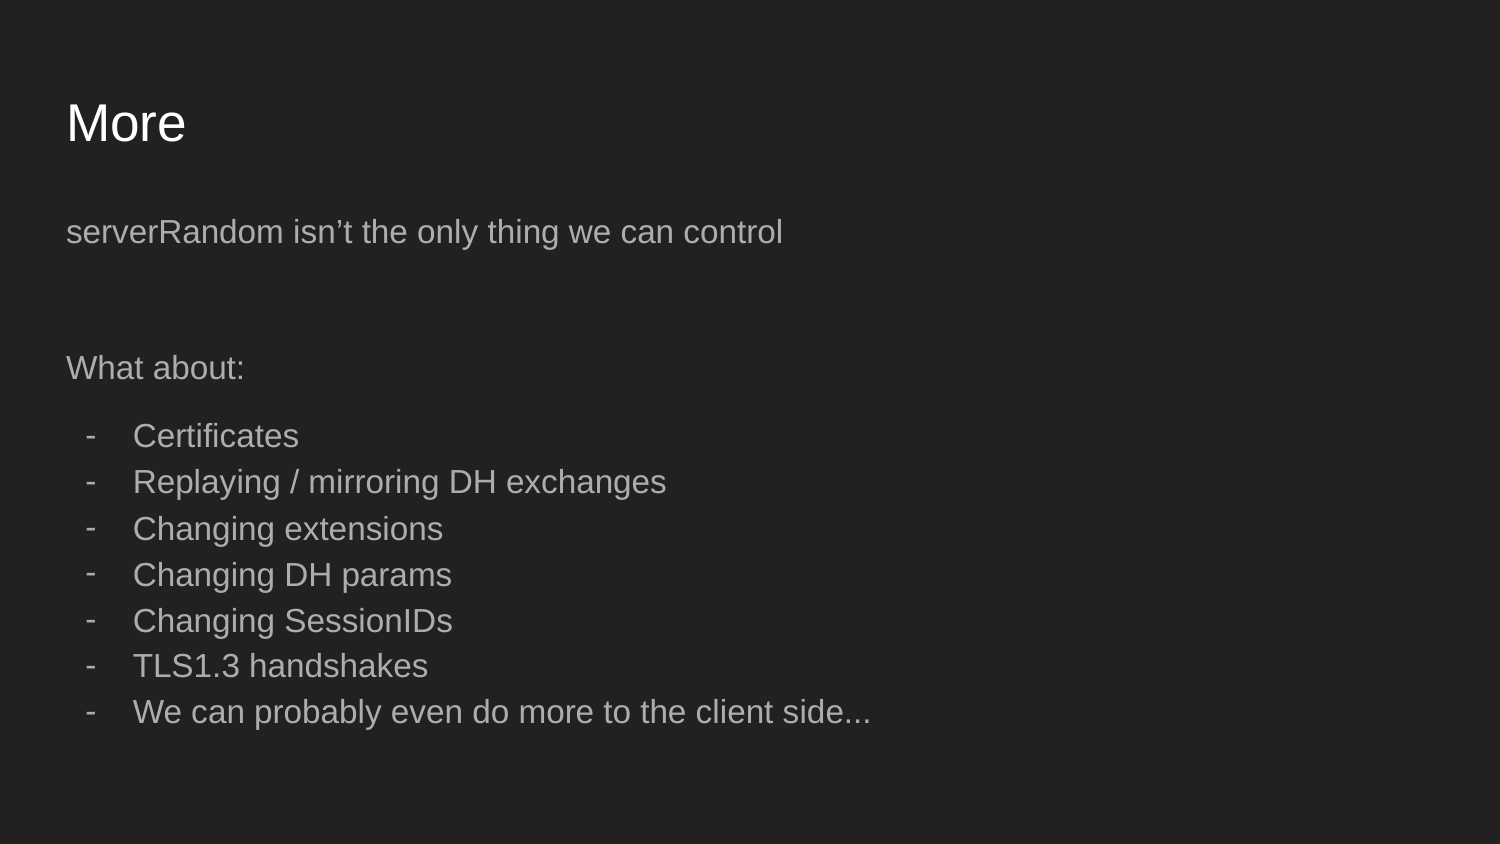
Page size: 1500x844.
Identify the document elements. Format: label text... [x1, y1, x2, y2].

list serverRandom isn’t the only thing we can control What about: Certificates Replaying / mirroring DH exchanges Changing extensions Changing DH params Changing SessionIDs TLS1.3 handshakes We can probably even do more to the client side... [51, 189, 1449, 750]
title More [51, 72, 1449, 167]
